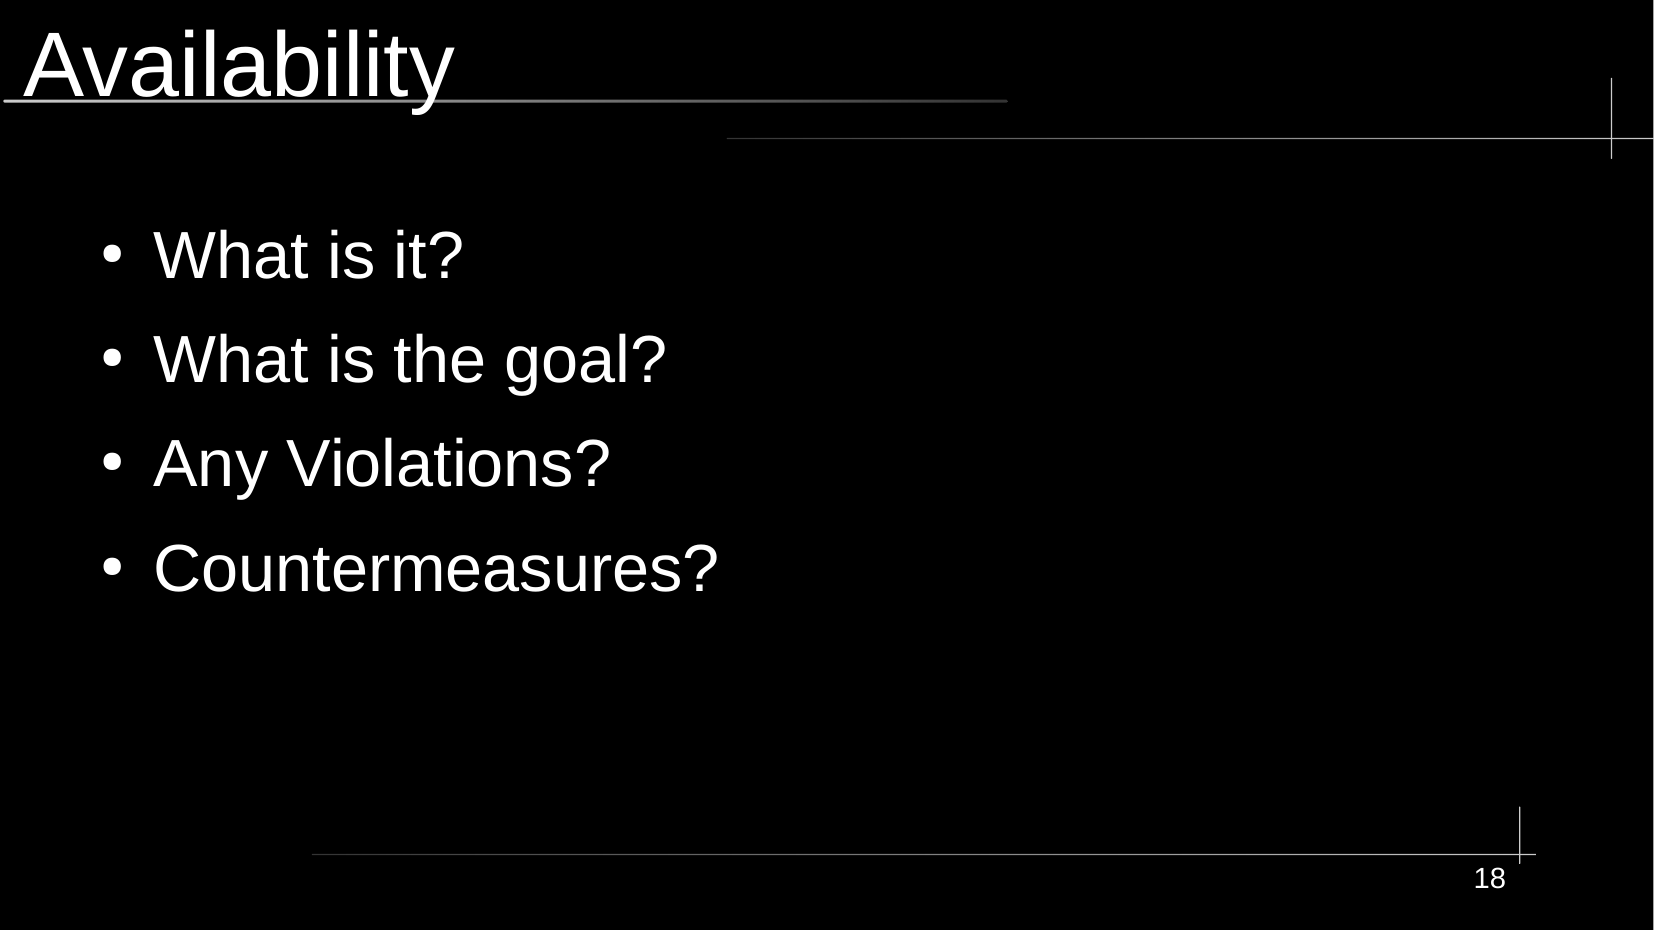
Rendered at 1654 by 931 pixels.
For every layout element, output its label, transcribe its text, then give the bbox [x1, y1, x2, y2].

list What is it? What is the goal? Any Violations? Countermeasures? [82, 217, 1571, 758]
title Availability [23, 11, 1589, 119]
